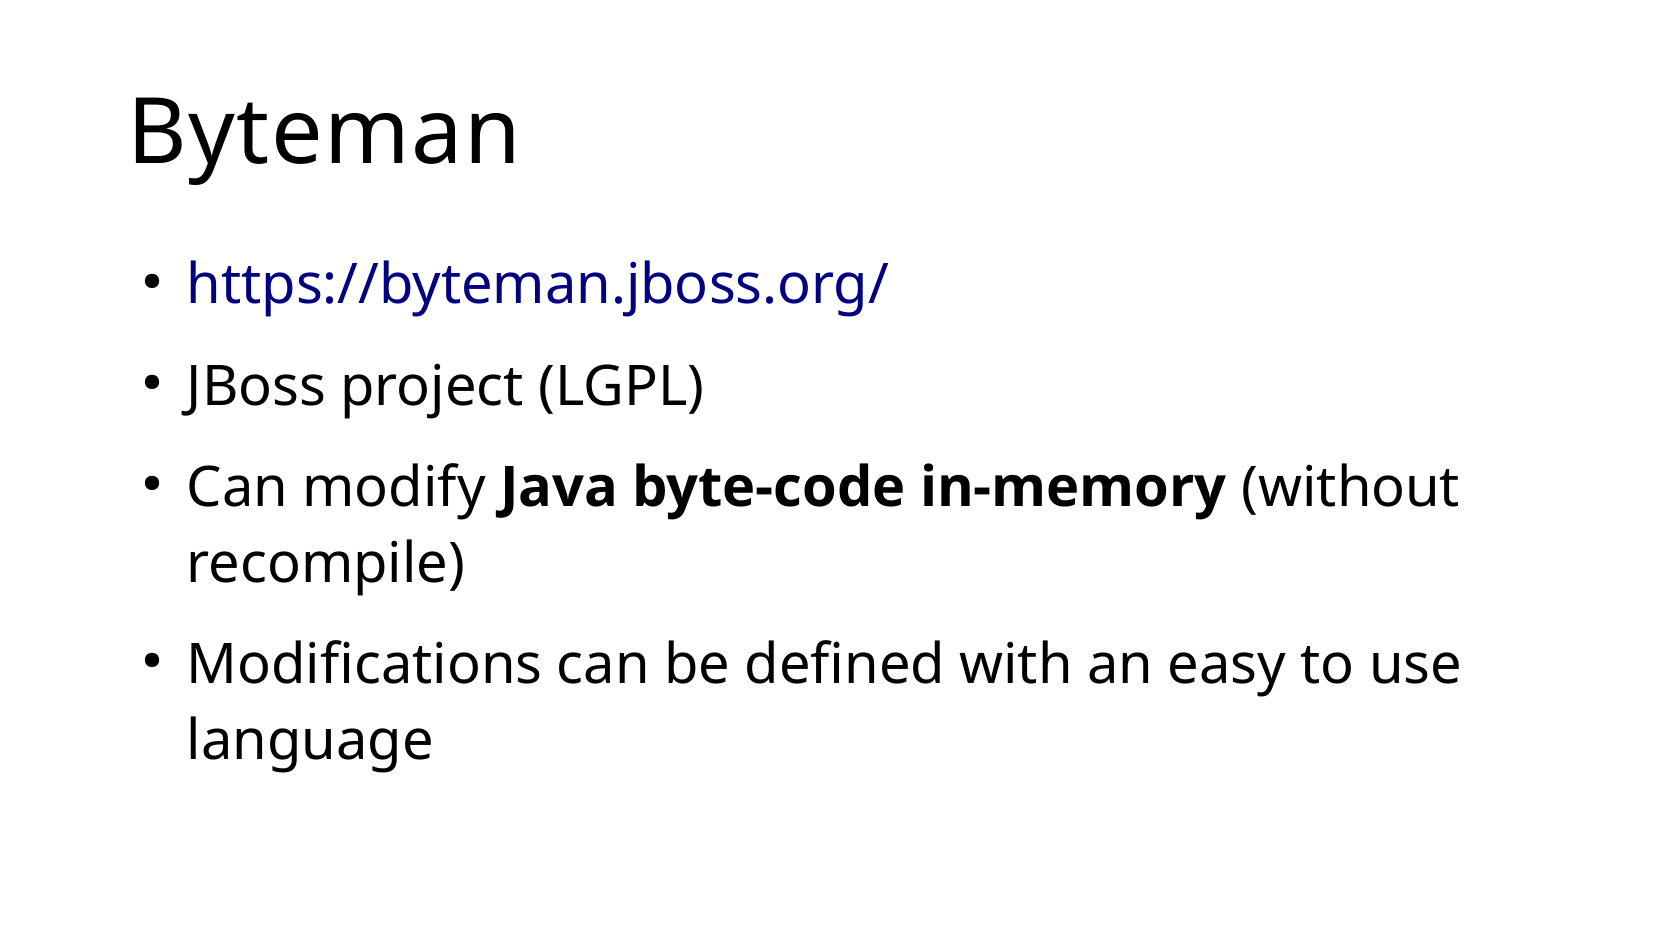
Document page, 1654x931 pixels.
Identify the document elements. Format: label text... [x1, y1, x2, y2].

title Byteman [127, 69, 1527, 187]
list https://byteman.jboss.org/ JBoss project (LGPL) Can modify Java byte-code in-memory (without recompile) Modifications can be defined with an easy to use language [127, 244, 1527, 784]
